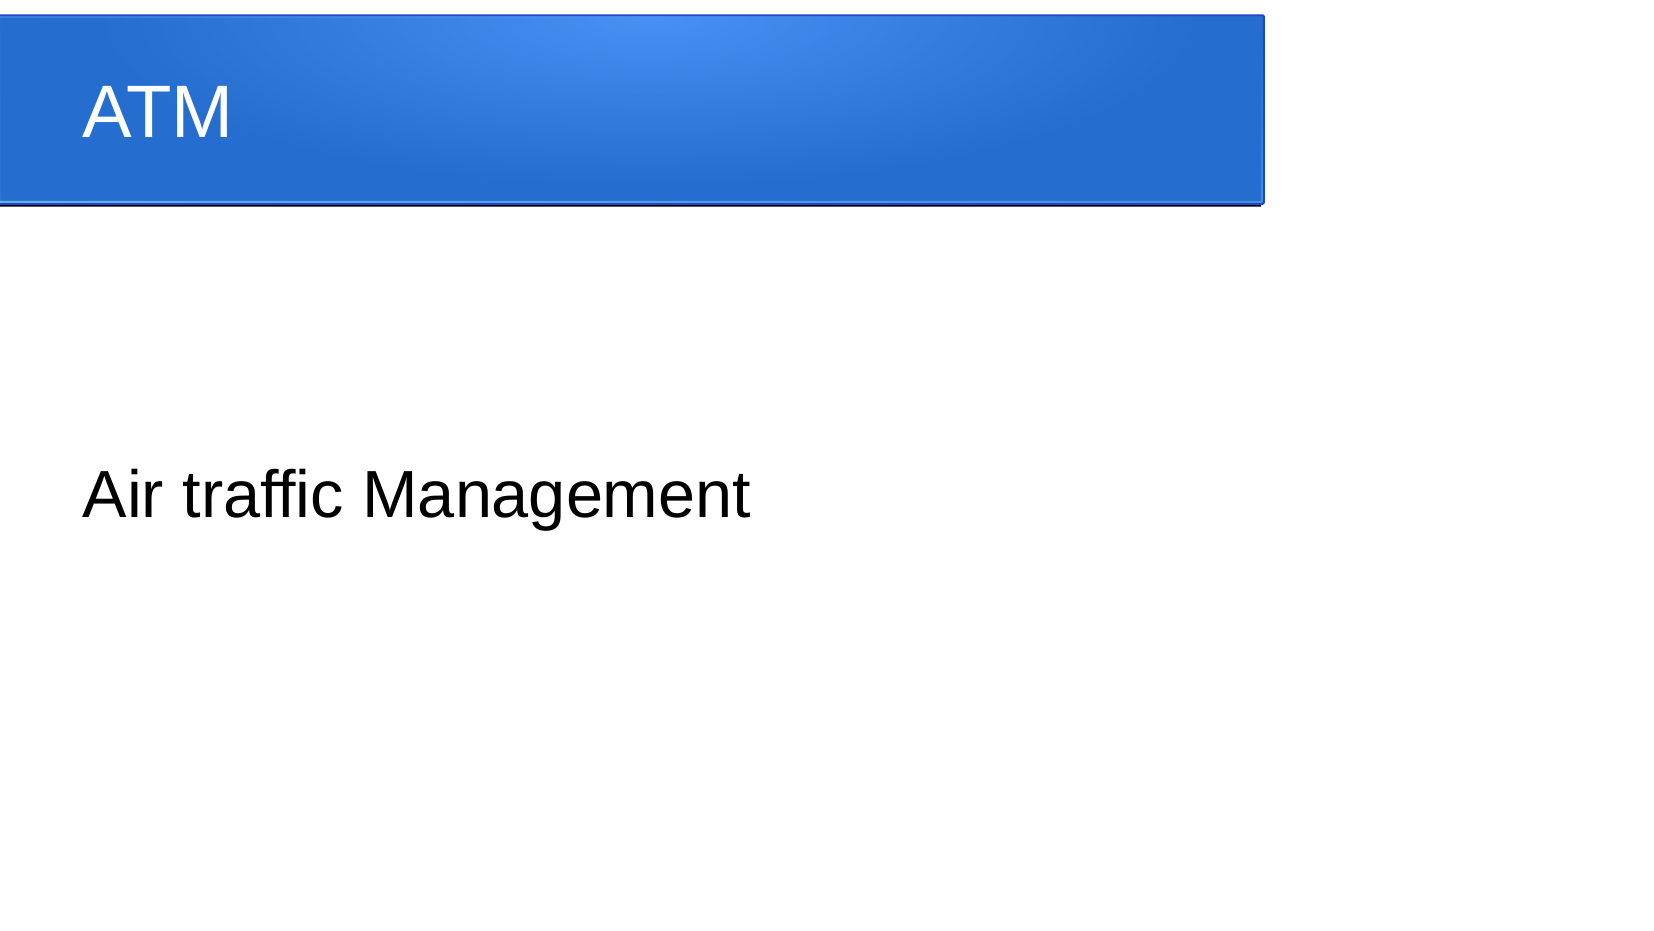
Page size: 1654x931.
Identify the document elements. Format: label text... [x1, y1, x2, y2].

title ATM [82, 35, 1235, 189]
text_box Air traffic Management [82, 224, 1571, 764]
